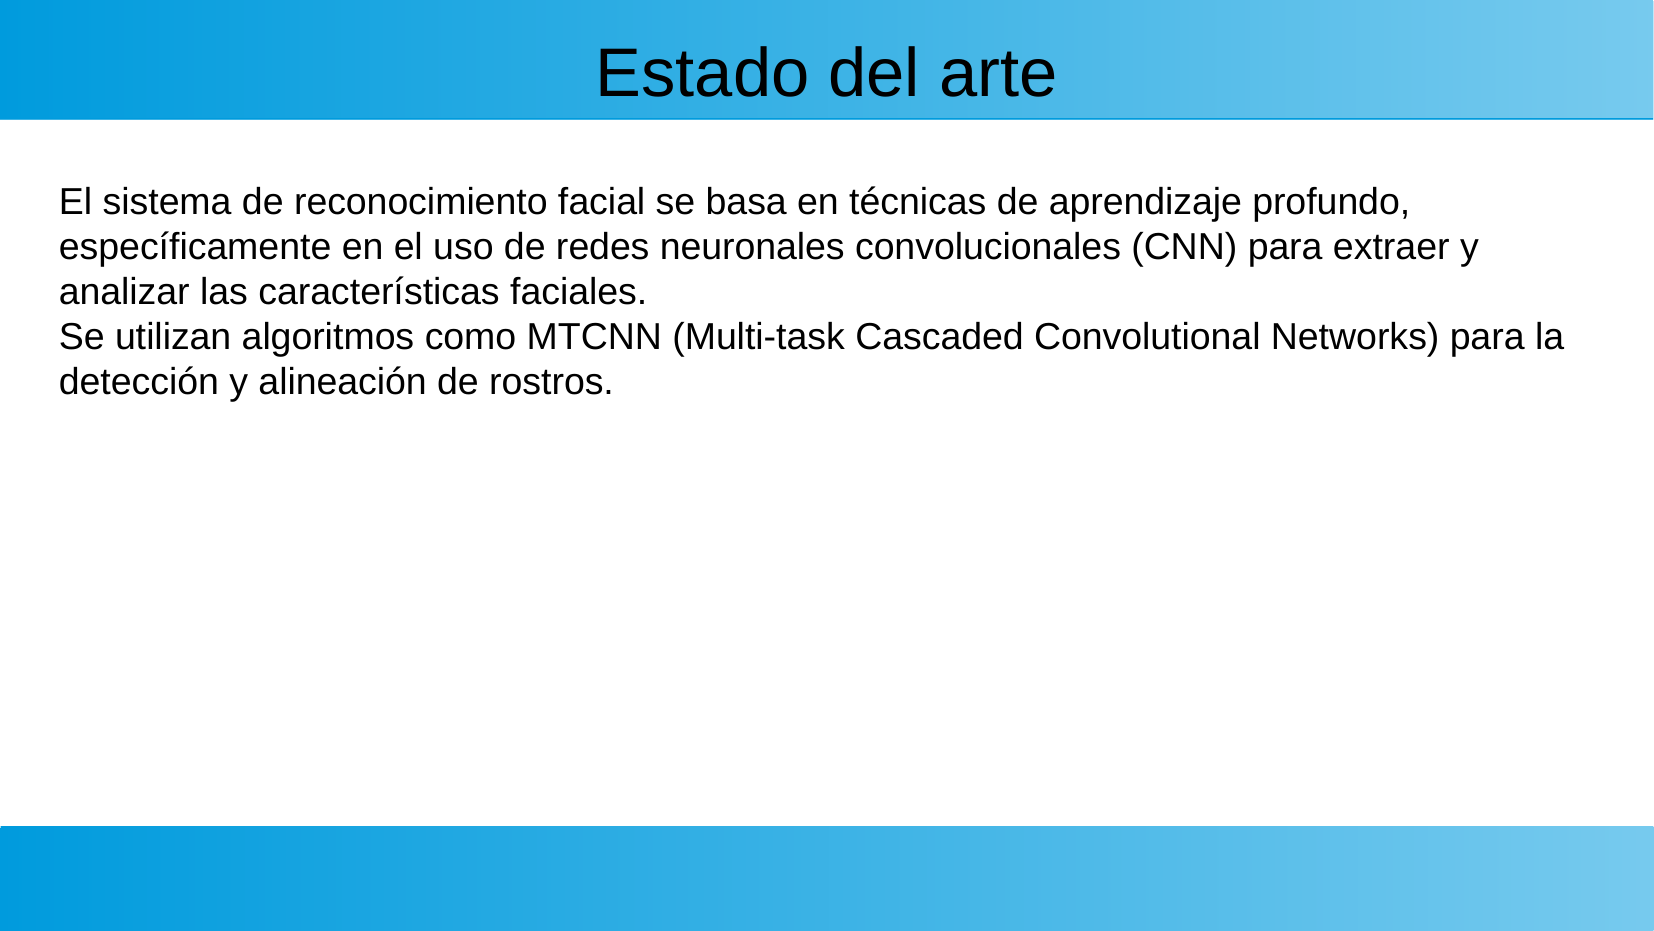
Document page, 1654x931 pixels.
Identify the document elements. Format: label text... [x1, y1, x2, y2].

list El sistema de reconocimiento facial se basa en técnicas de aprendizaje profundo, específicamente en el uso de redes neuronales convolucionales (CNN) para extraer y analizar las características faciales. Se utilizan algoritmos como MTCNN (Multi-task Cascaded Convolutional Networks) para la detección y alineación de rostros. [59, 177, 1595, 768]
title Estado del arte [59, 29, 1595, 108]
